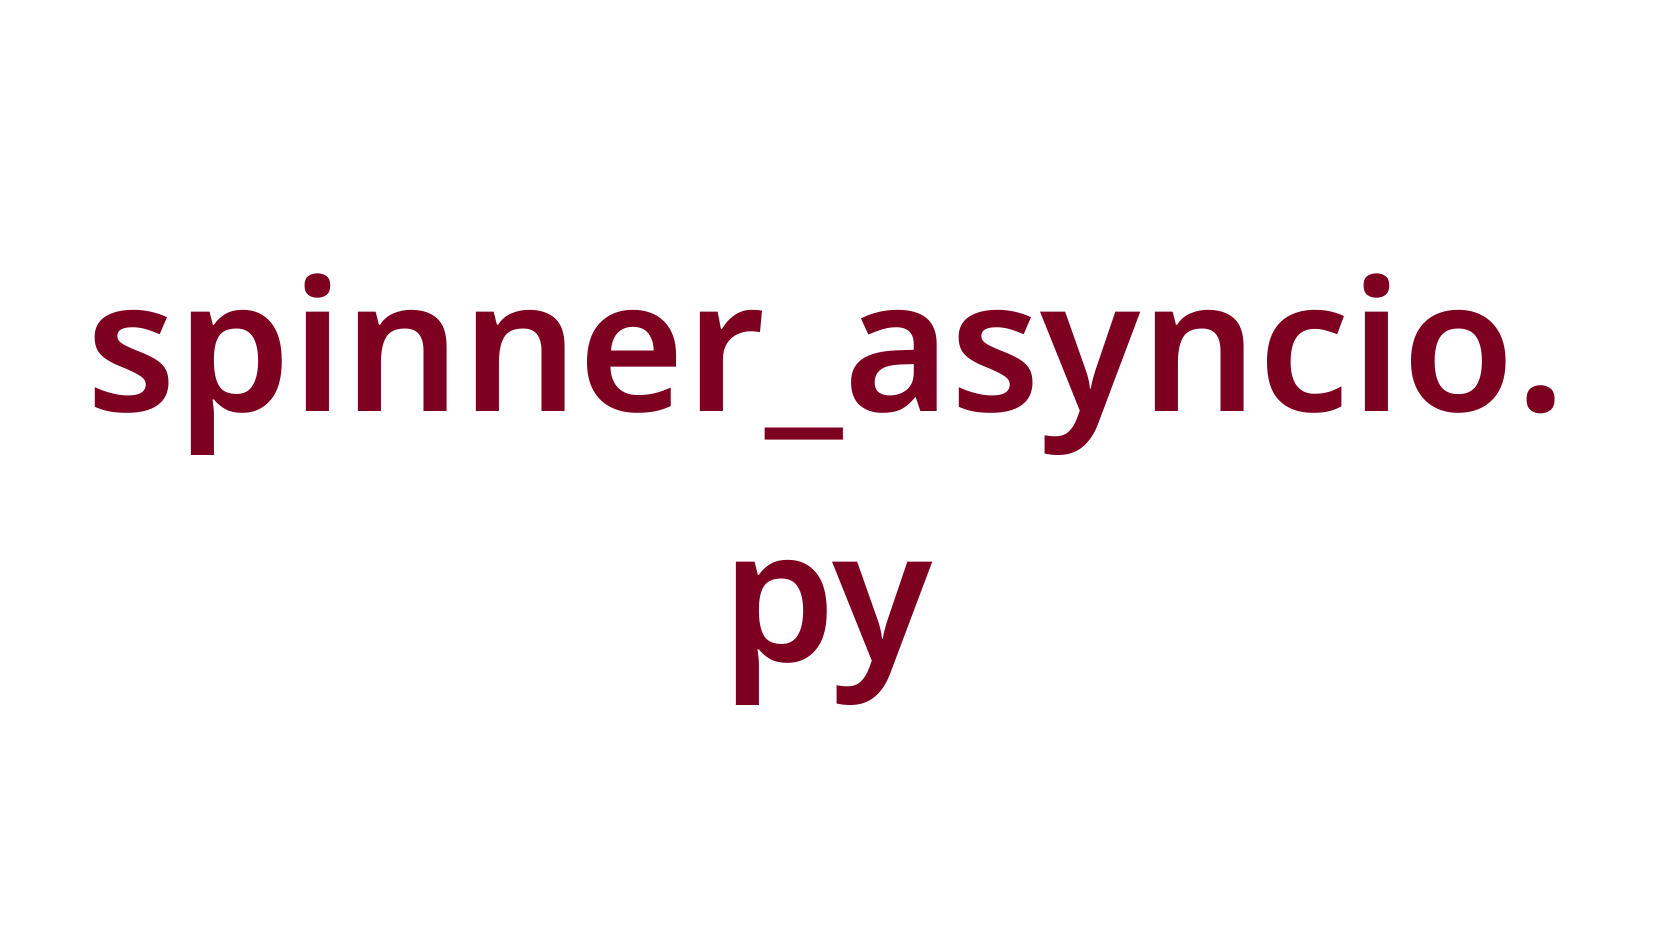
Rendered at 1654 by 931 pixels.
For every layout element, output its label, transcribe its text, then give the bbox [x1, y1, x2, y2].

title spinner_asyncio.py [59, 373, 1595, 557]
